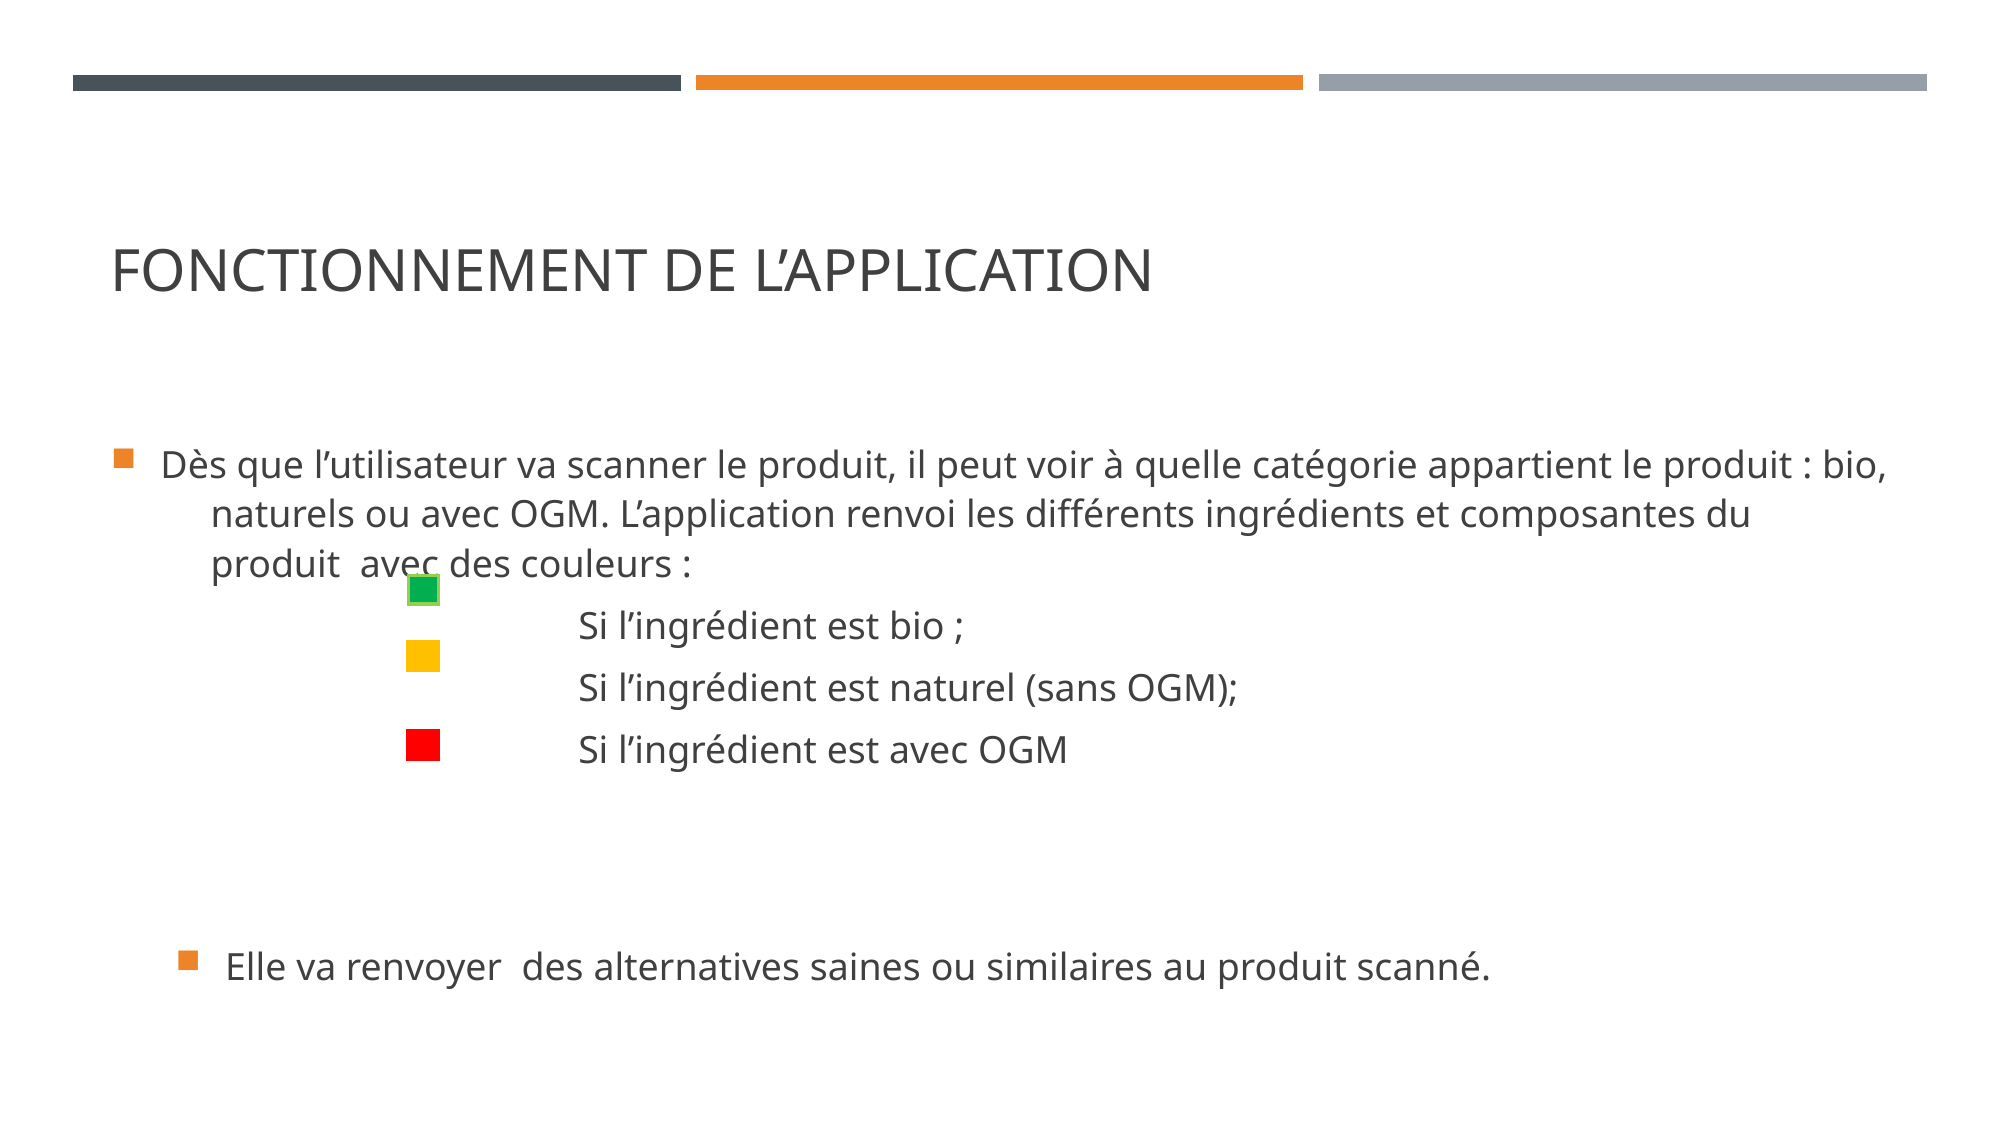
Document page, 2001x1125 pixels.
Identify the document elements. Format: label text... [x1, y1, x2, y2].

text_box [408, 730, 438, 759]
title Fonctionnement de l’application [95, 115, 1905, 311]
text_box [409, 575, 439, 604]
text_box [408, 642, 438, 670]
text_box Elle va renvoyer des alternatives saines ou similaires au produit scanné. [160, 827, 1883, 1100]
list Dès que l’utilisateur va scanner le produit, il peut voir à quelle catégorie appartient le produit : bio, naturels ou avec OGM. L’application renvoi les différents ingrédients et composantes du produit avec des couleurs : Si l’ingrédient est bio ; Si l’ingrédient est naturel (sans OGM); Si l’ingrédient est avec OGM [95, 348, 1905, 860]
